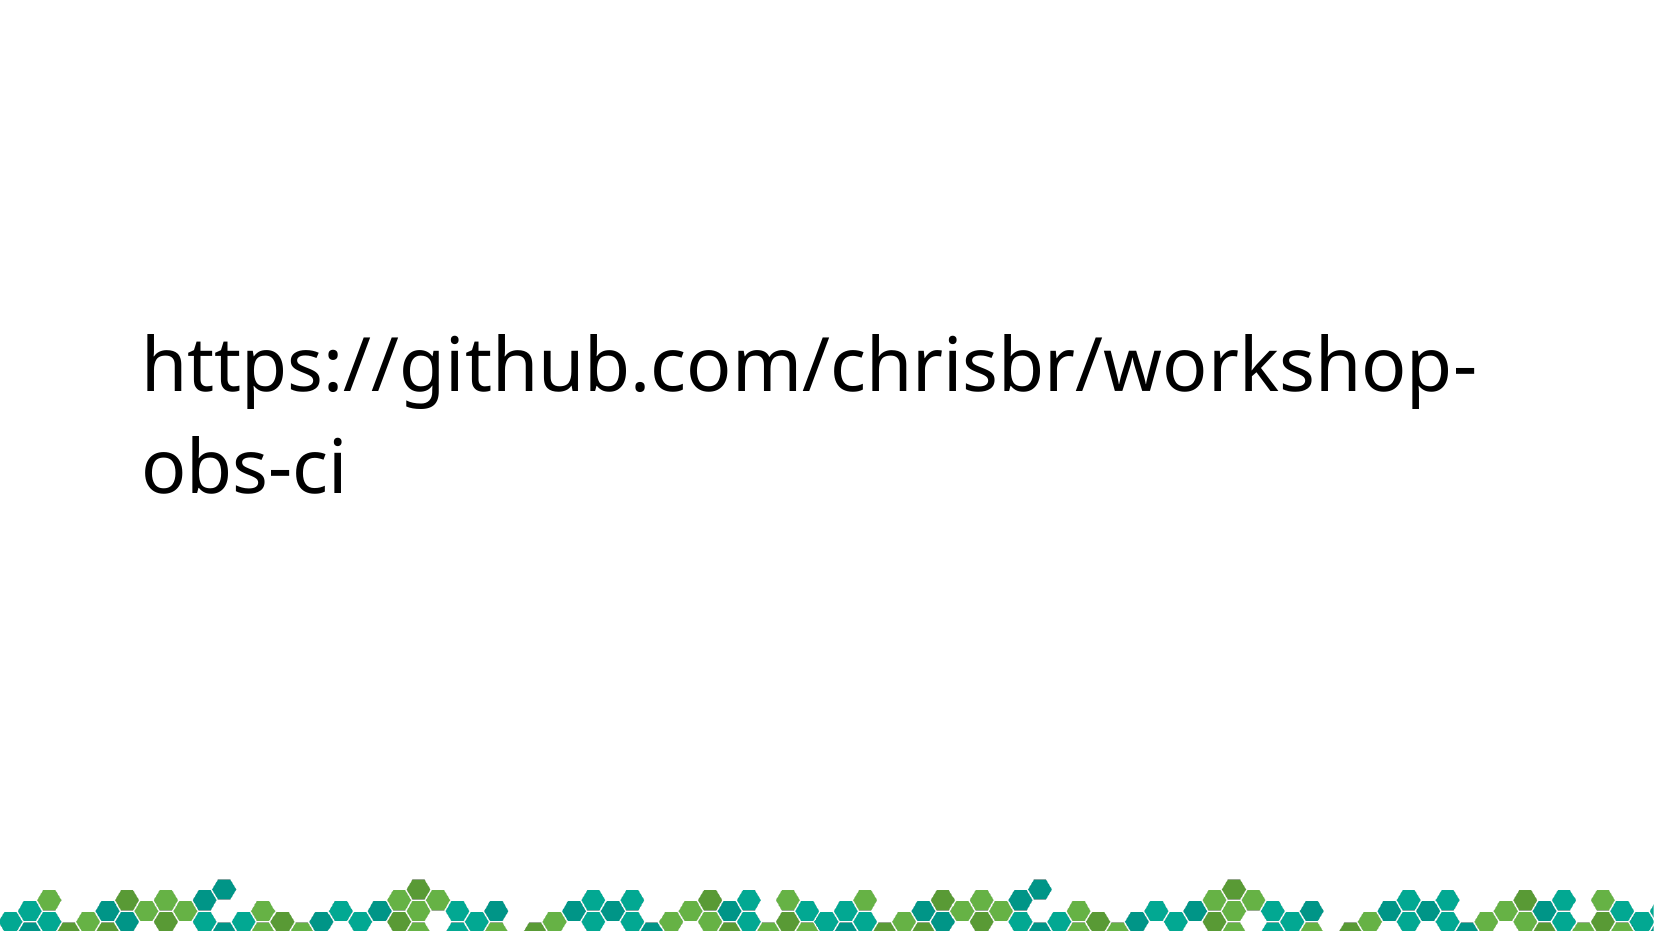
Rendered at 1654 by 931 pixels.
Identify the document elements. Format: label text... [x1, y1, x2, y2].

picture [0, 871, 1654, 931]
list https://github.com/chrisbr/workshop-obs-ci [70, 311, 1547, 559]
